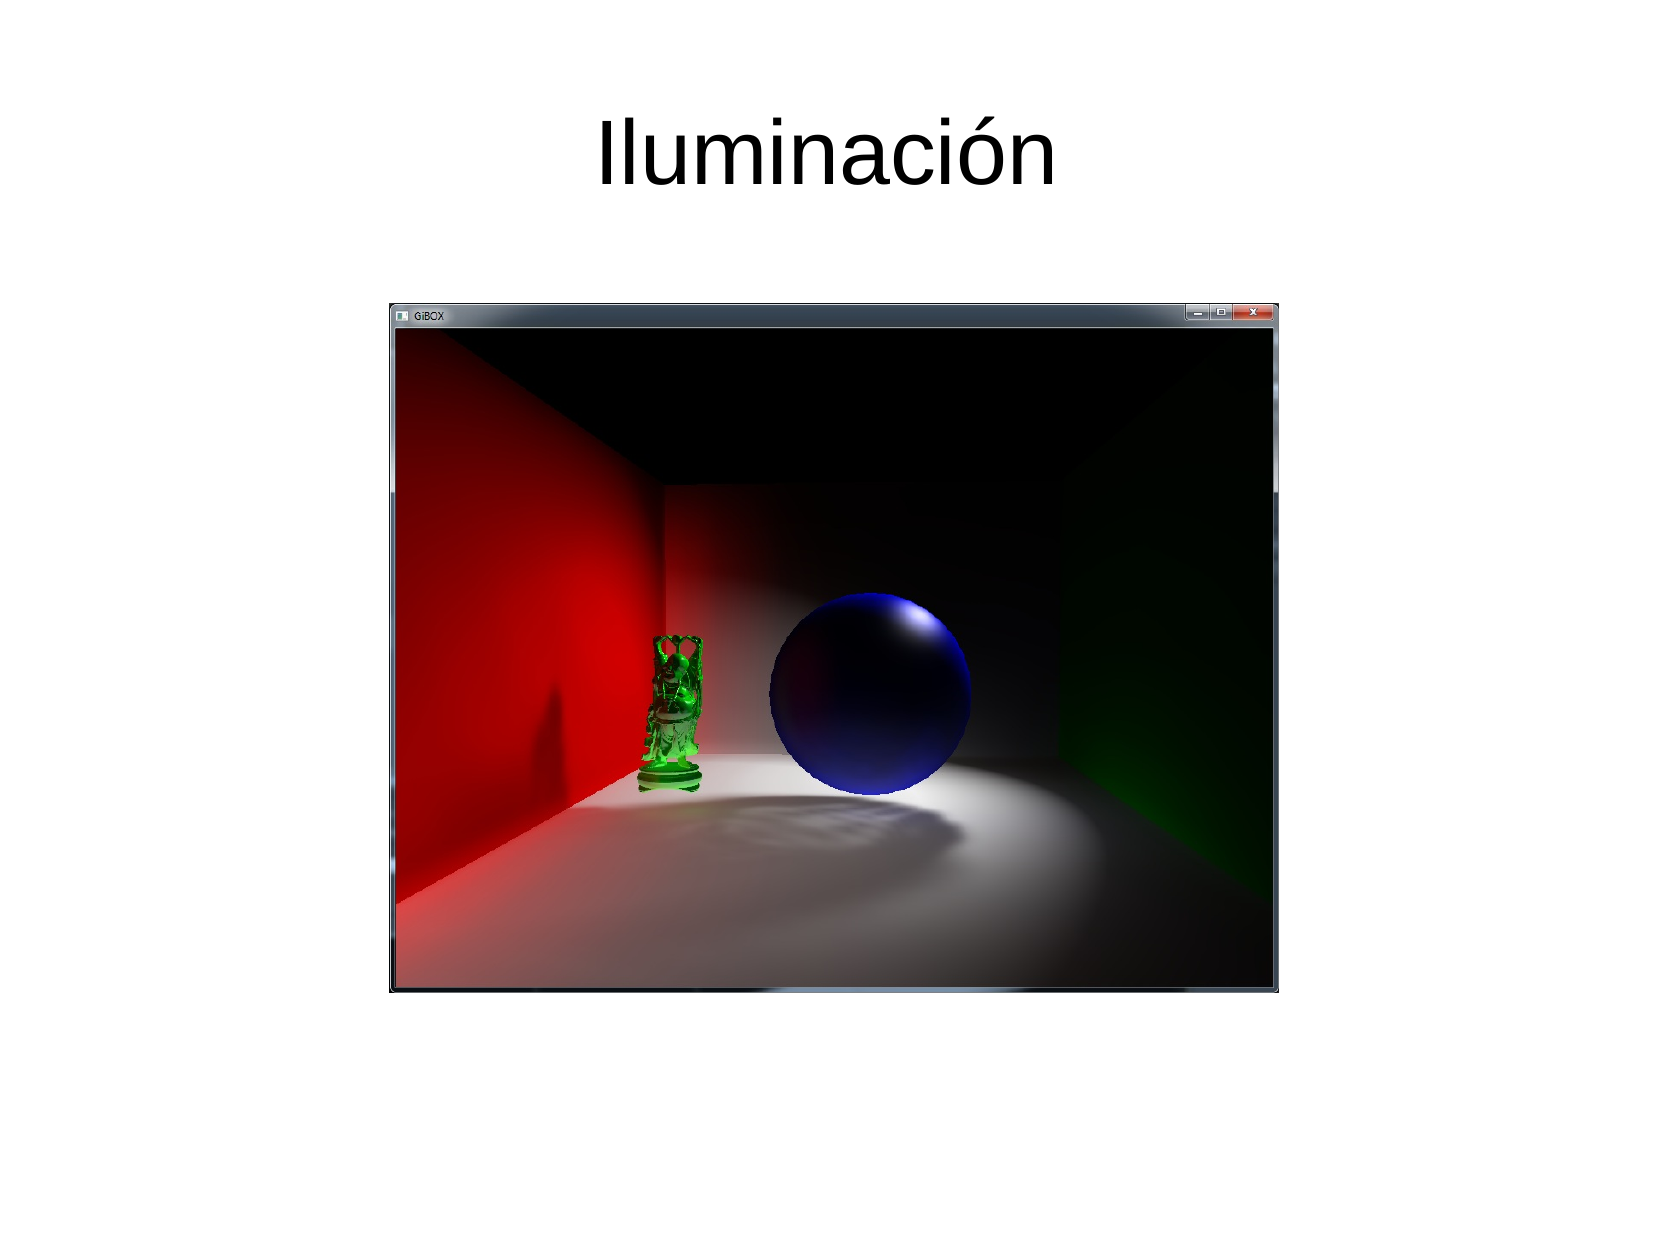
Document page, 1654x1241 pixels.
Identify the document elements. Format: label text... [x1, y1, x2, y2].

title Iluminación [82, 49, 1571, 257]
picture [389, 303, 1279, 993]
